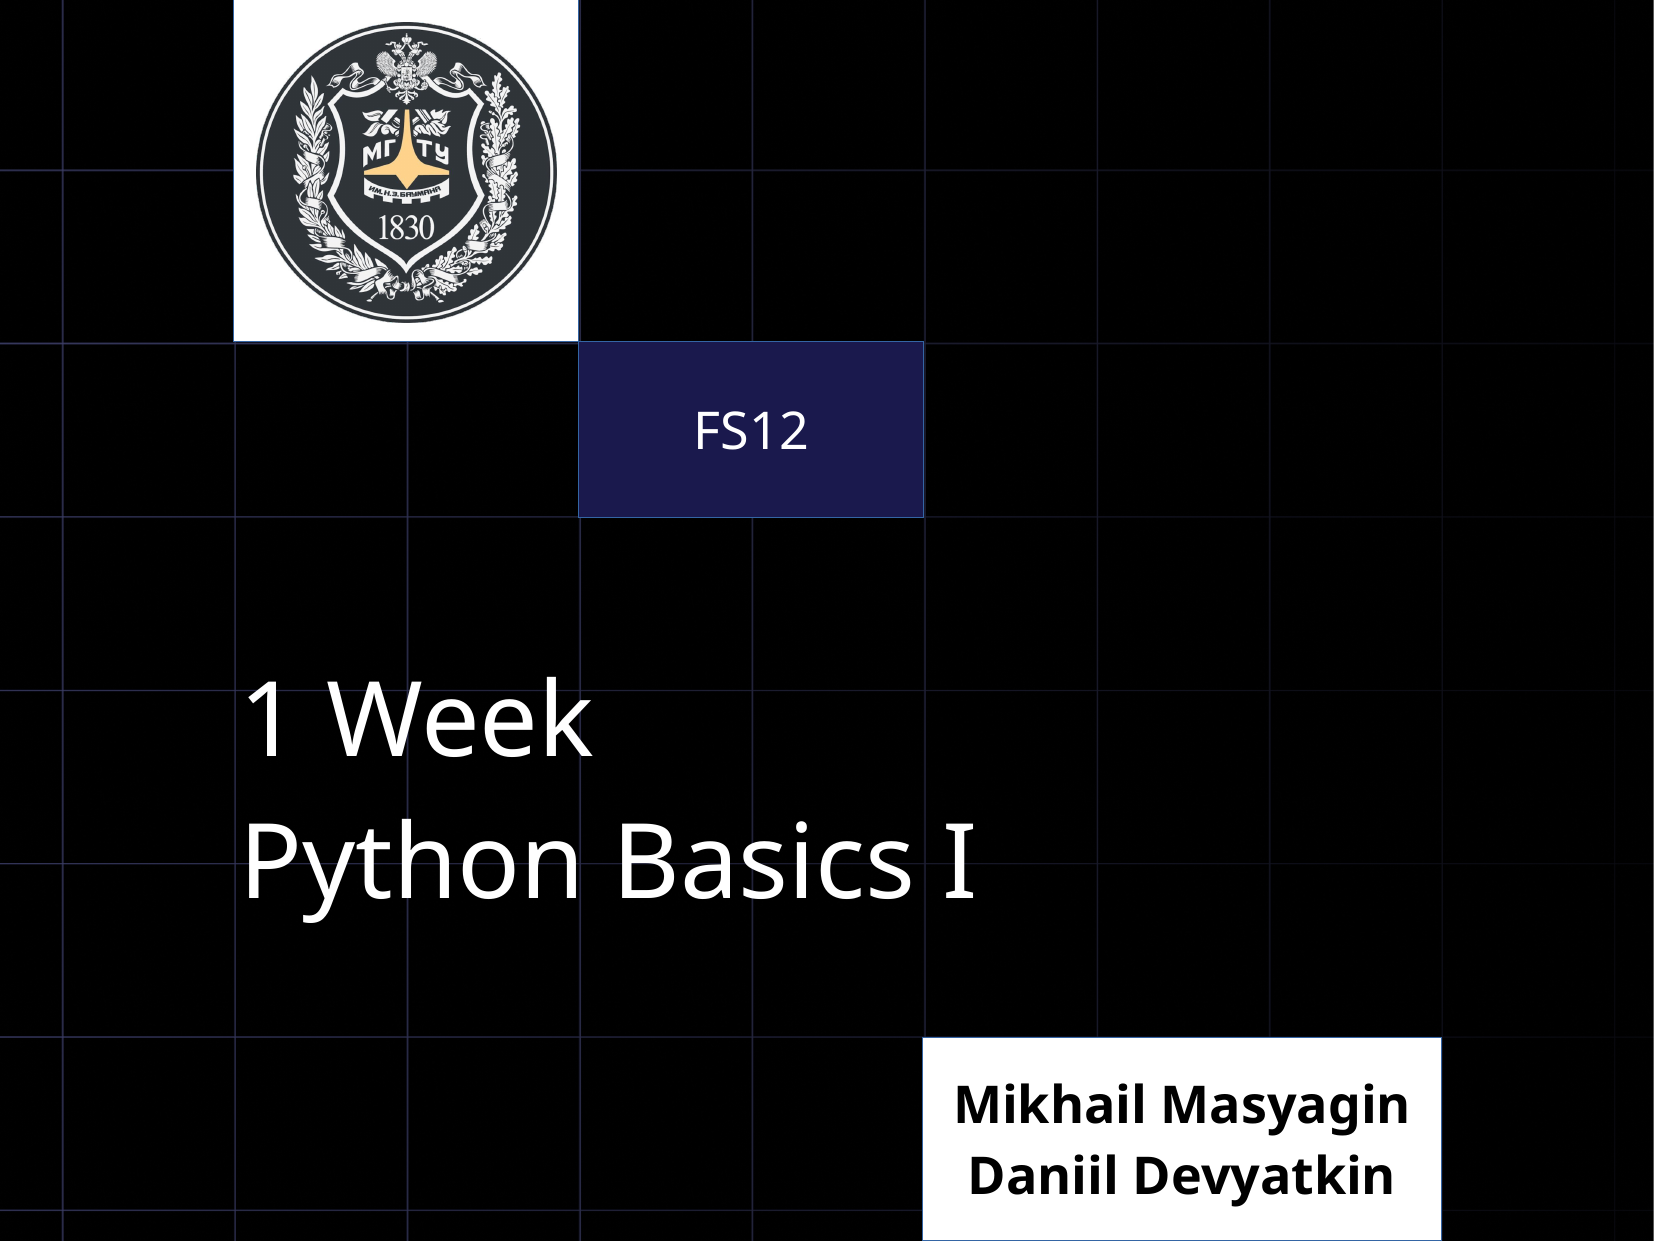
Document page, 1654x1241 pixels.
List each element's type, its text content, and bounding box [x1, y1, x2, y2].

text_box [233, 0, 579, 342]
text_box 1 Week Python Basics I [225, 637, 977, 861]
text_box Mikhail Masyagin Daniil Devyatkin [922, 1037, 1442, 1241]
text_box FS12 [578, 341, 924, 518]
picture [256, 22, 557, 323]
picture [0, 0, 1654, 1241]
